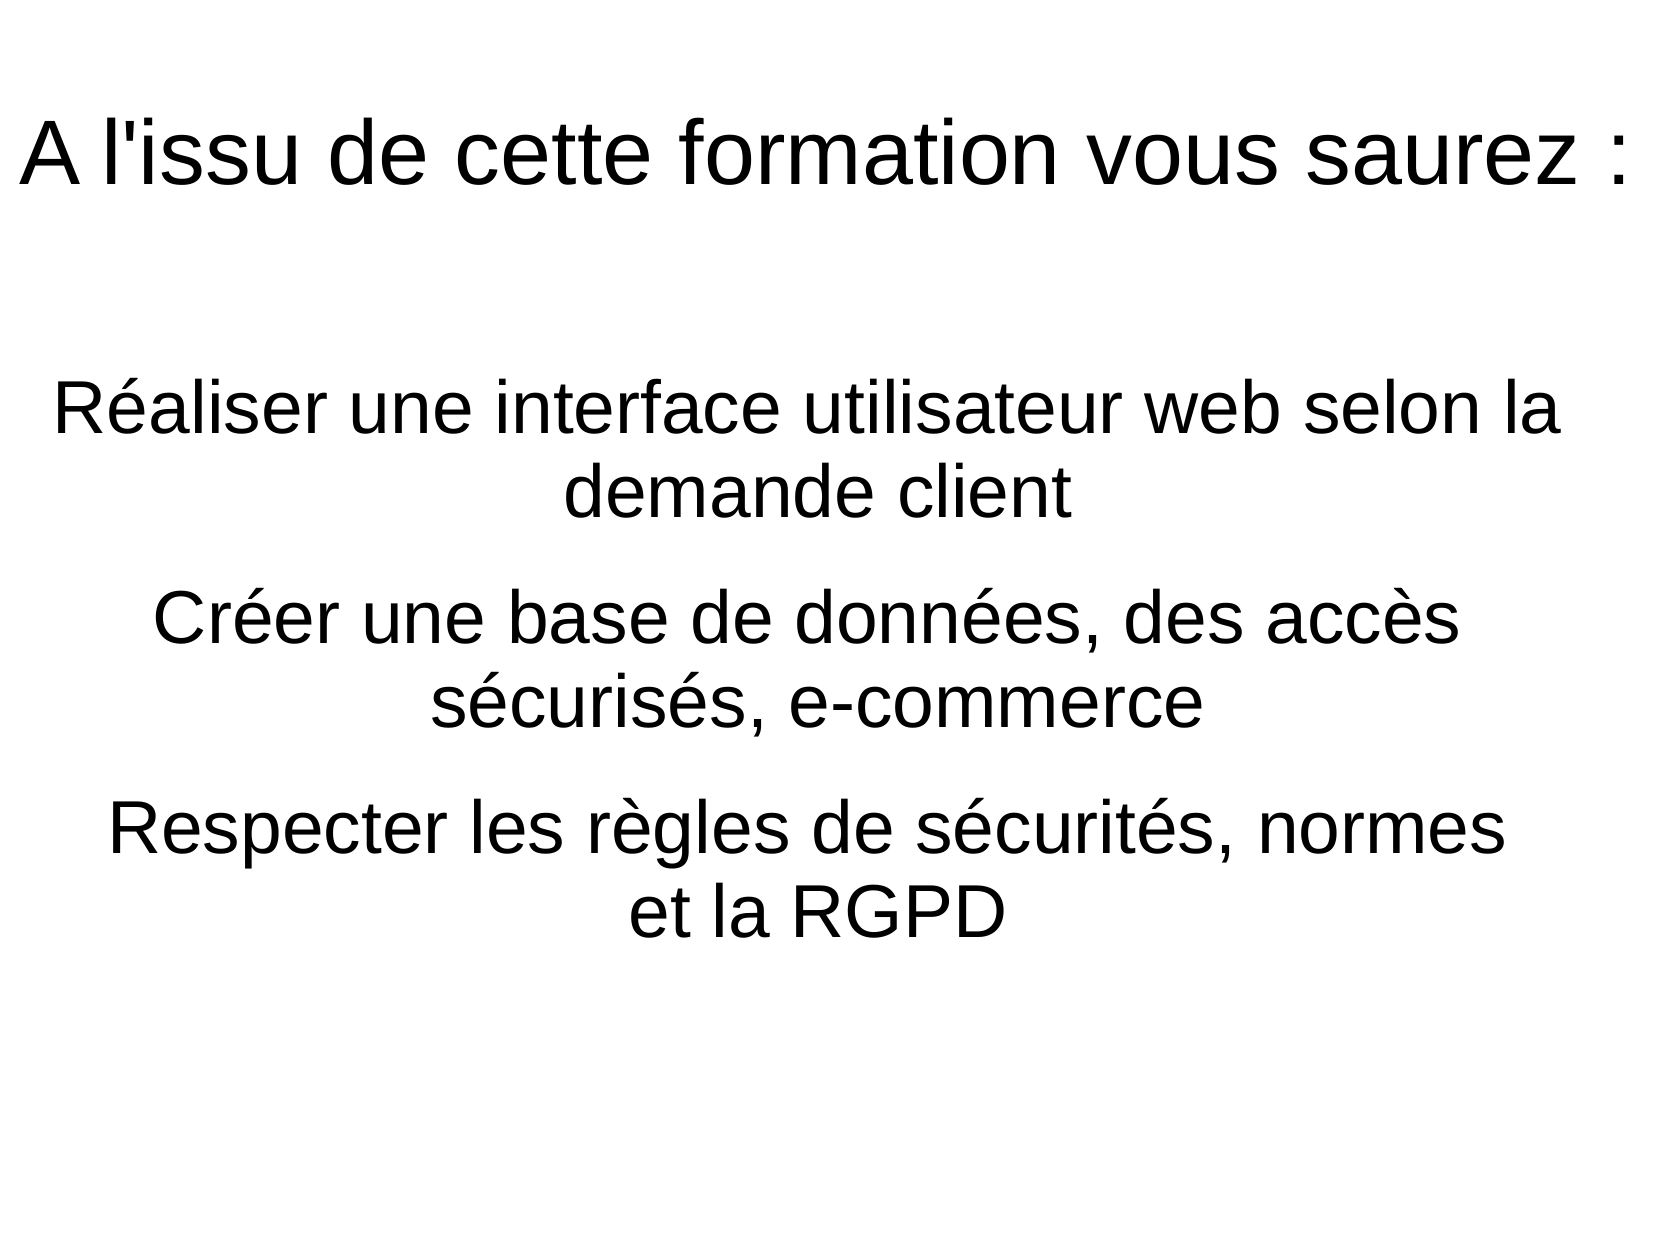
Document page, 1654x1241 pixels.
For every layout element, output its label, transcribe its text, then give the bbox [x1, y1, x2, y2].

text_box Réaliser une interface utilisateur web selon la demande client Créer une base de données, des accès sécurisés, e-commerce Respecter les règles de sécurités, normes et la RGPD [37, 357, 1599, 961]
title A l'issu de cette formation vous saurez : [0, 49, 1654, 257]
